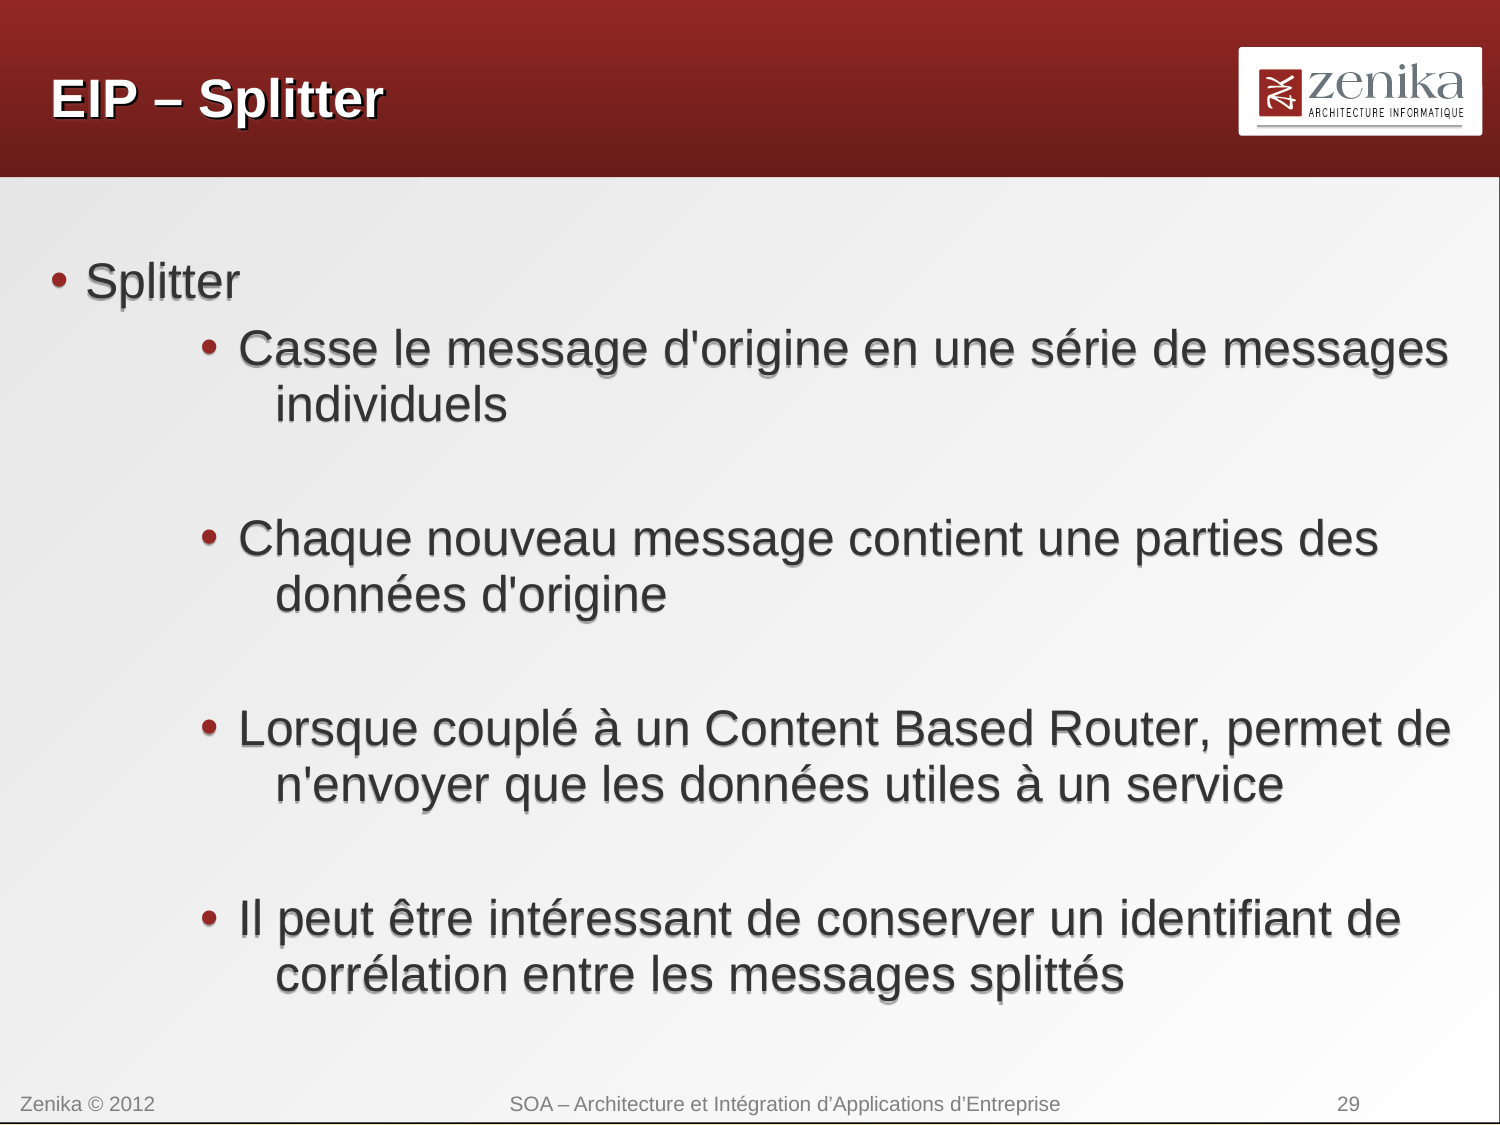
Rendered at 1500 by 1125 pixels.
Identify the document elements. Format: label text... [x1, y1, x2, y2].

title EIP – Splitter [50, 22, 1206, 172]
subtitle Splitter Casse le message d'origine en une série de messages individuels Chaque nouveau message contient une parties des données d'origine Lorsque couplé à un Content Based Router, permet de n'envoyer que les données utiles à un service Il peut être intéressant de conserver un identifiant de corrélation entre les messages splittés [50, 249, 1477, 1064]
